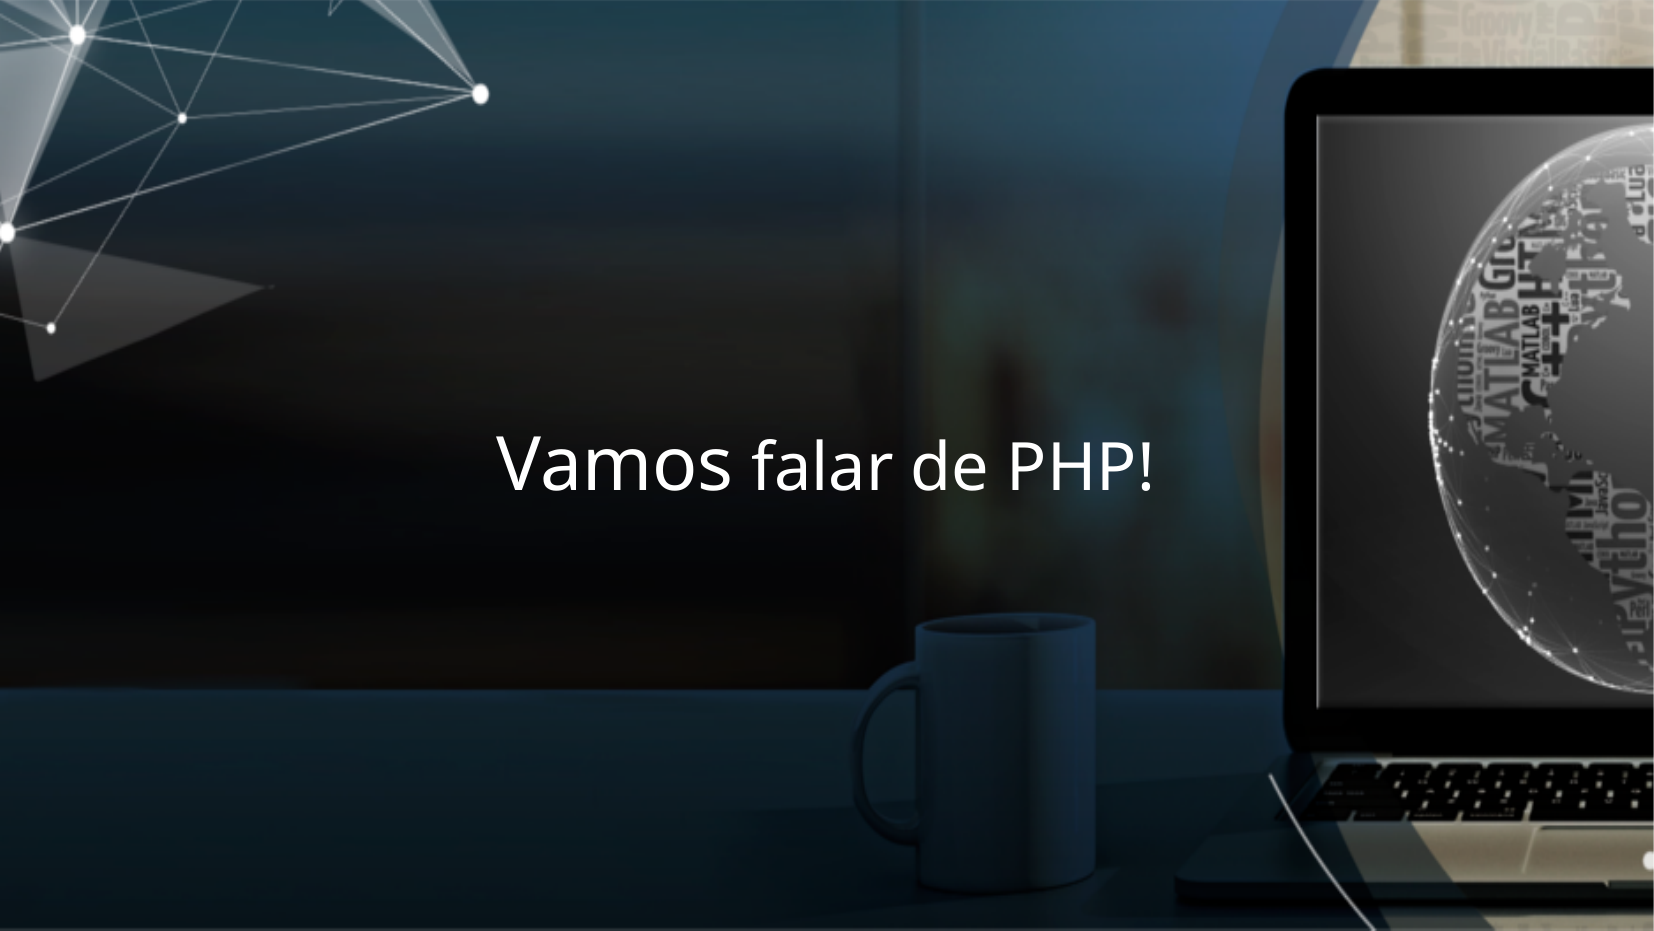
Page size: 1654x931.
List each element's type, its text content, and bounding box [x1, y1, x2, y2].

picture [0, 0, 1654, 931]
subtitle Vamos falar de PHP! [82, 37, 1571, 886]
